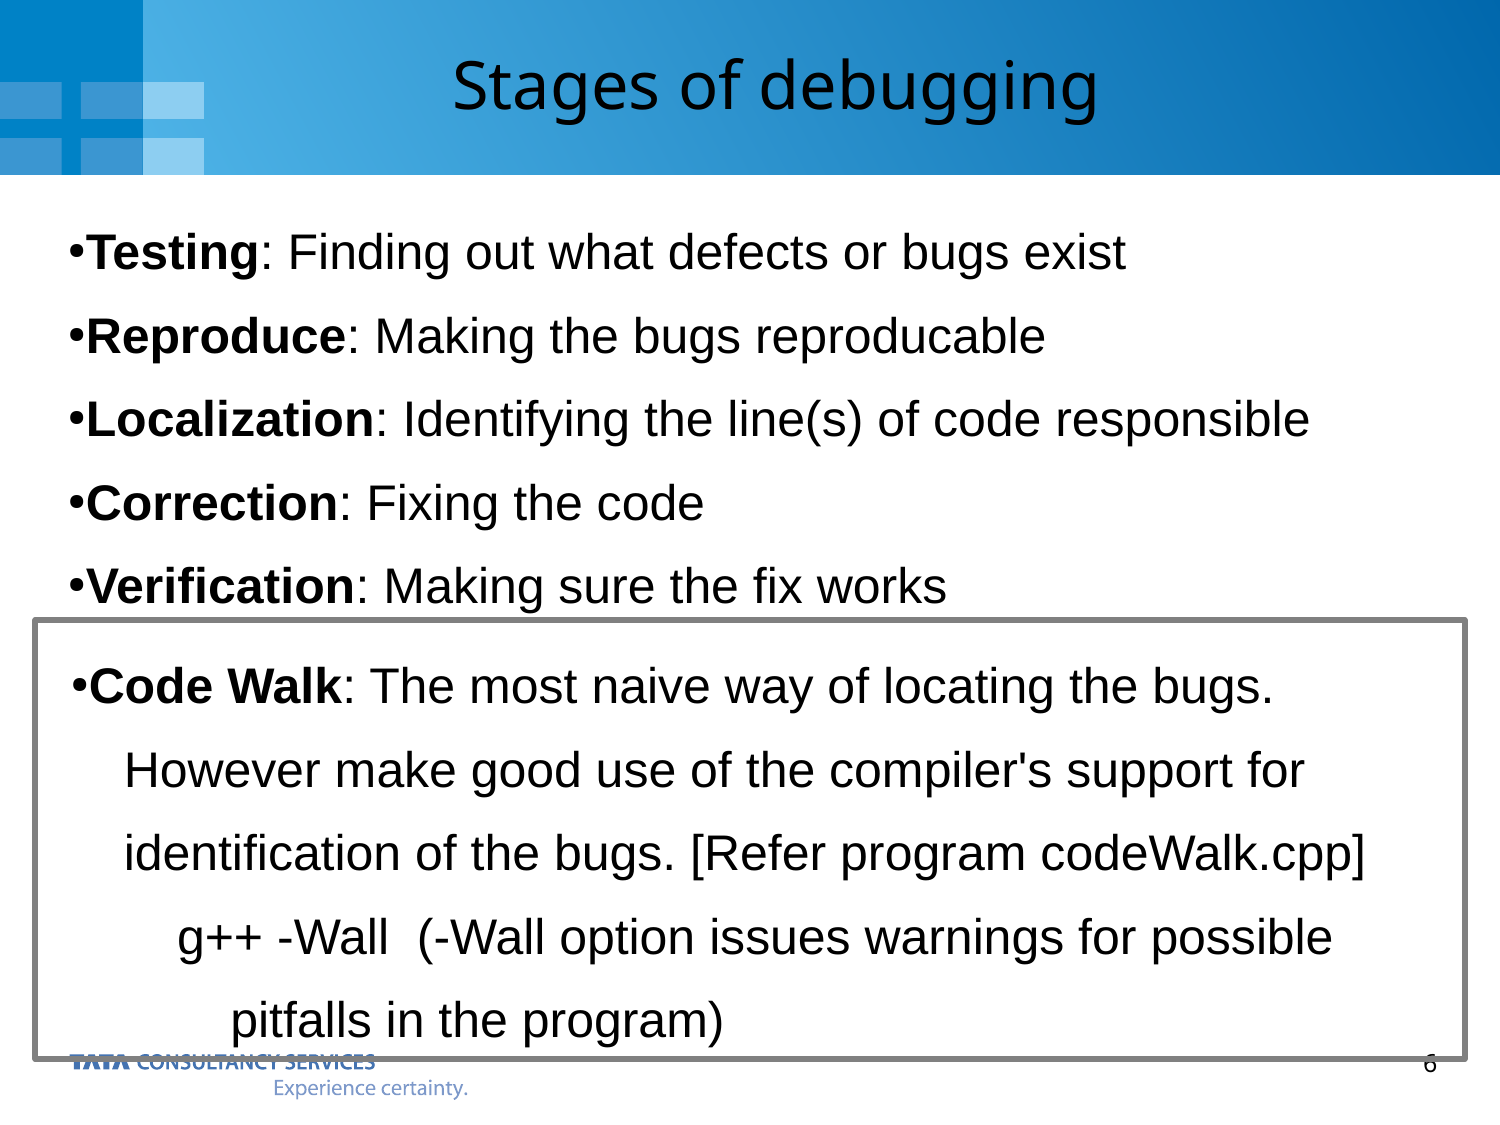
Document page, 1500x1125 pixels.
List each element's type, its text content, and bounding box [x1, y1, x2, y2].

text_box Stages of debugging [224, 11, 1347, 154]
text_box Testing: Finding out what defects or bugs exist Reproduce: Making the bugs reproducable Localization: Identifying the line(s) of code responsible Correction: Fixing the code Verification: Making sure the fix works [35, 188, 1465, 605]
text_box Code Walk: The most naive way of locating the bugs. However make good use of the compiler's support for identification of the bugs. [Refer program codeWalk.cpp] g++ -Wall (-Wall option issues warnings for possible pitfalls in the program) [35, 620, 1465, 1033]
